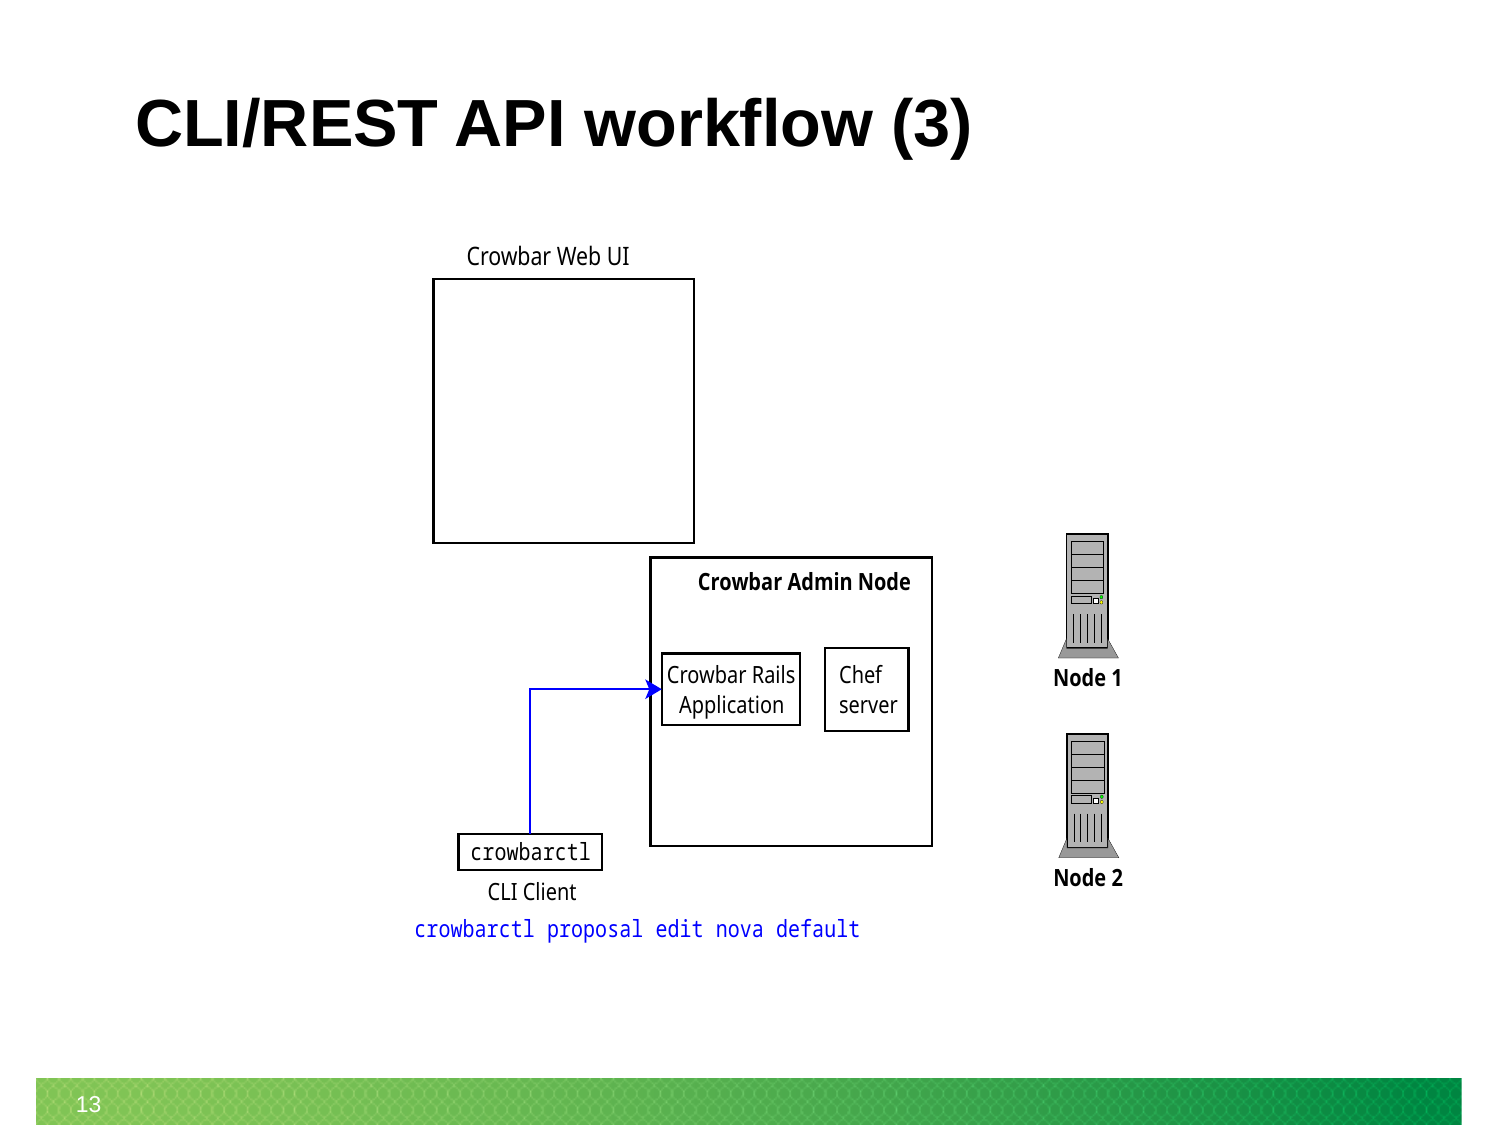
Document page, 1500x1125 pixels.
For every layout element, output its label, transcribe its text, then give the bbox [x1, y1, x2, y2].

picture [36, 1078, 1462, 1125]
title CLI/REST API workflow (3) [135, 41, 1372, 204]
picture [413, 236, 1123, 945]
